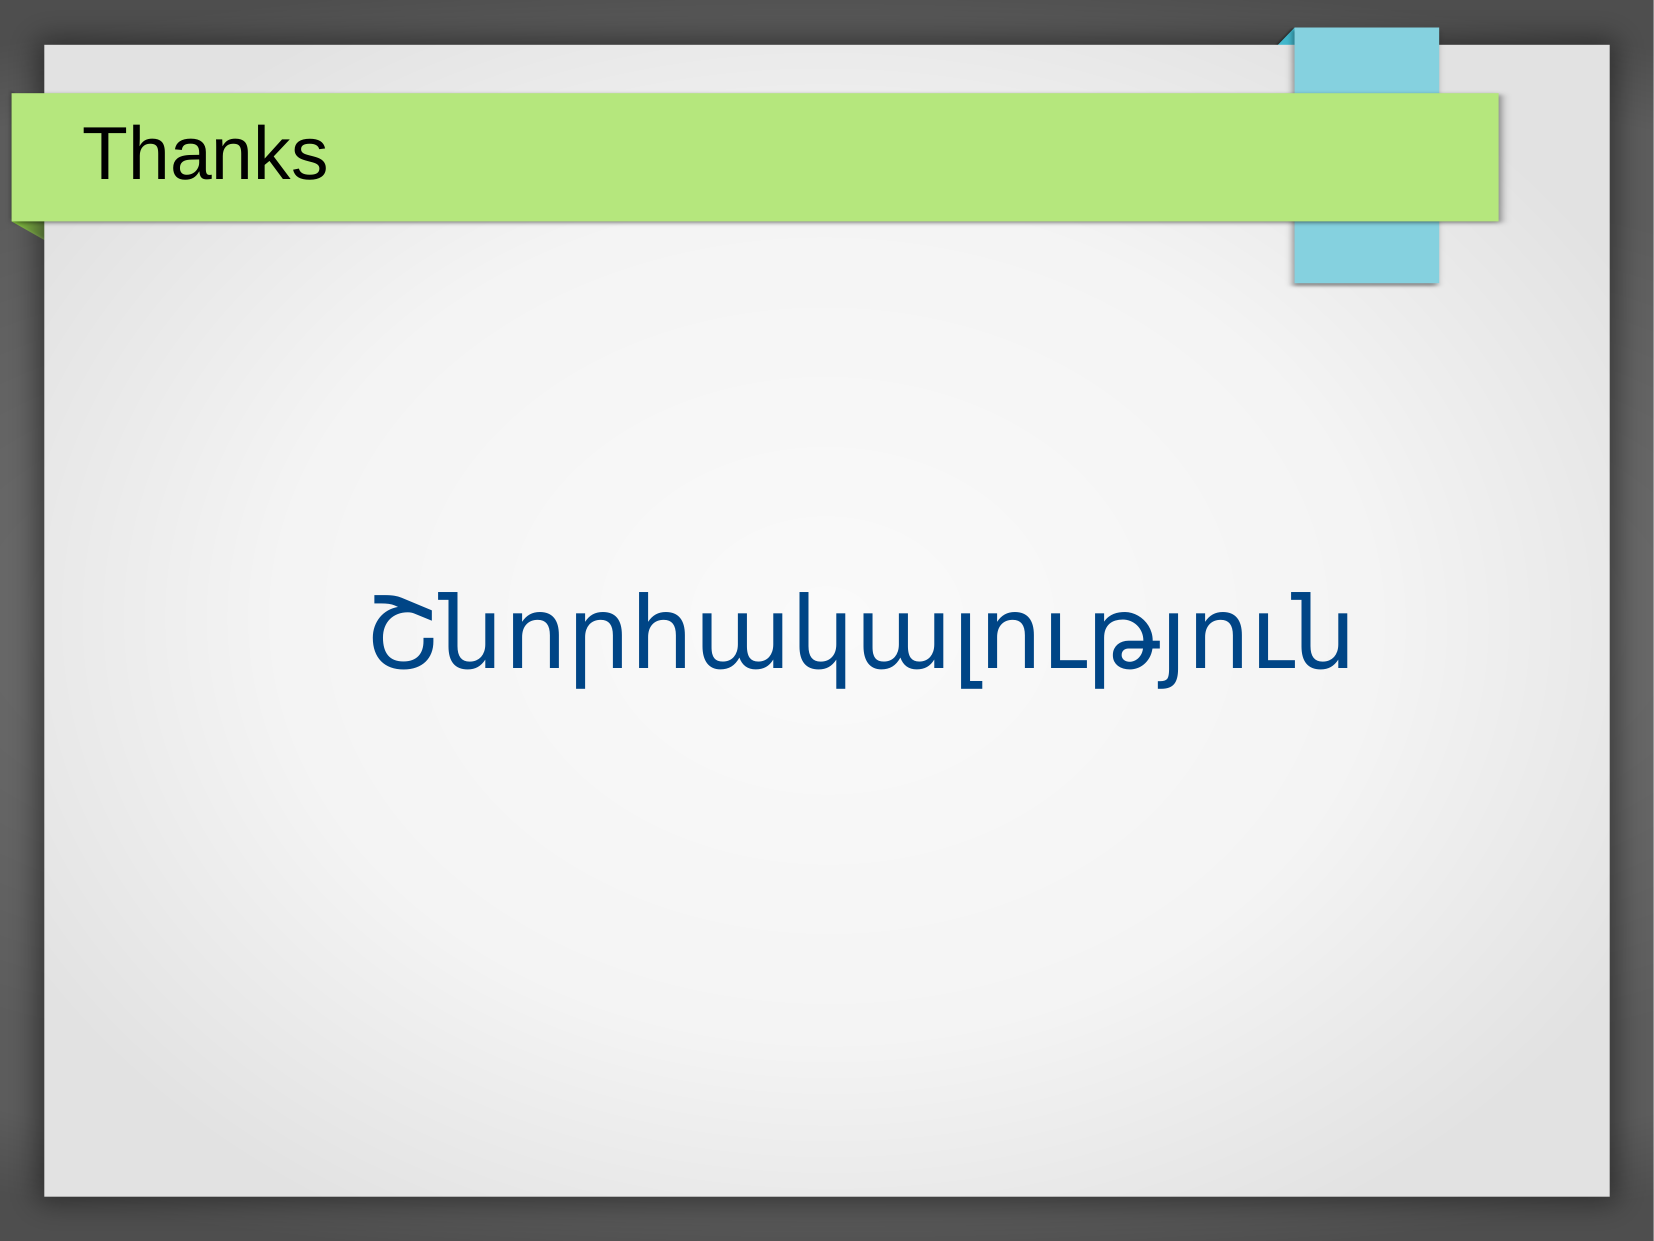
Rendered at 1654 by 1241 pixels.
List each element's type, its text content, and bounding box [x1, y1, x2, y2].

title Thanks [82, 94, 1264, 213]
list Շնորհակալություն [82, 295, 1571, 1015]
picture [0, 0, 1654, 1241]
